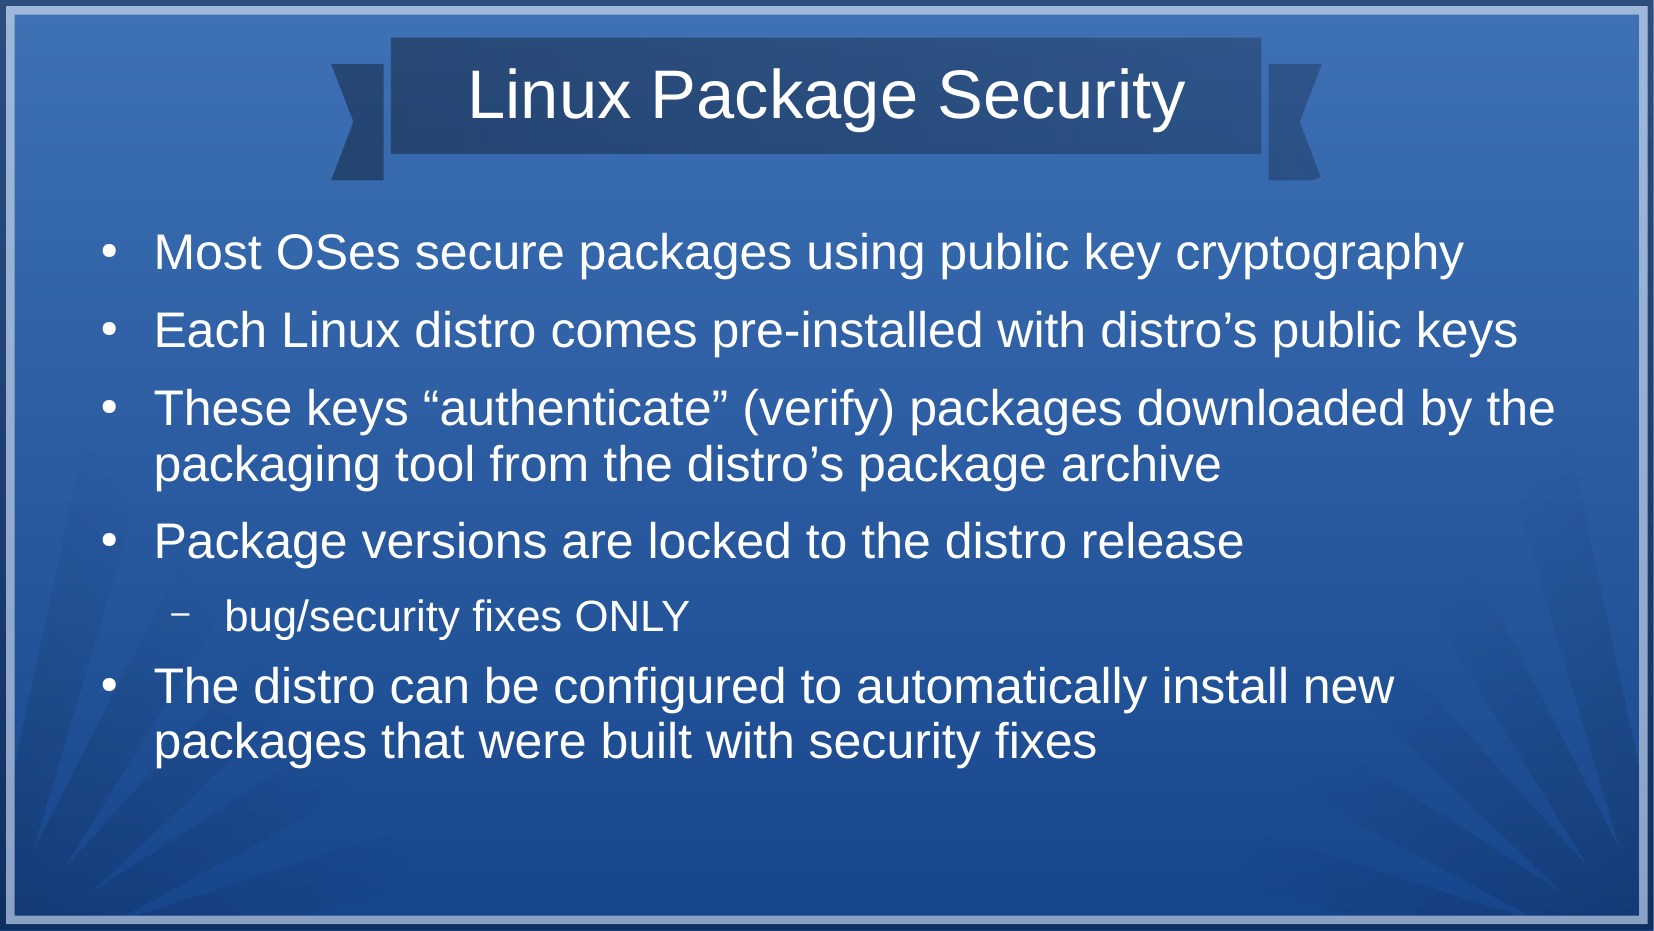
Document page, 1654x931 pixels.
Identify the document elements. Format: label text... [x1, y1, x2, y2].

list Most OSes secure packages using public key cryptography Each Linux distro comes pre-installed with distro’s public keys These keys “authenticate” (verify) packages downloaded by the packaging tool from the distro’s package archive Package versions are locked to the distro release bug/security fixes ONLY The distro can be configured to automatically install new packages that were built with security fixes [82, 224, 1571, 848]
title Linux Package Security [389, 35, 1264, 154]
